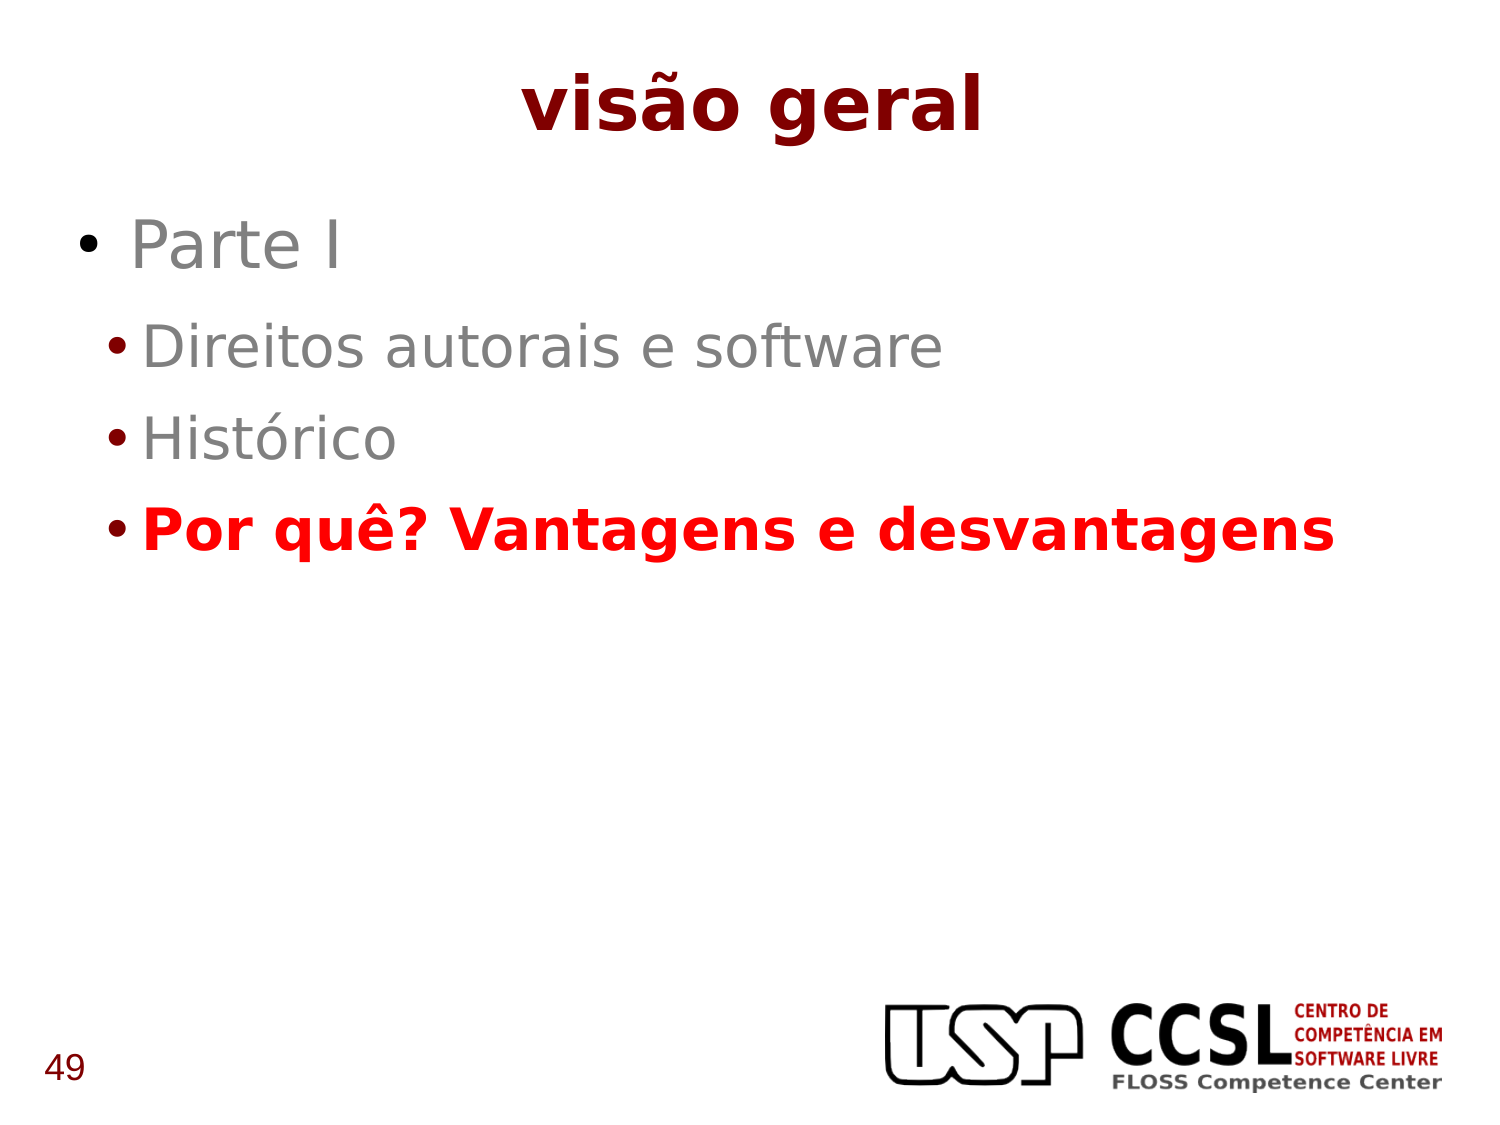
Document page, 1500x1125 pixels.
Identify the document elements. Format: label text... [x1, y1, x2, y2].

title visão geral [59, 29, 1447, 180]
picture [885, 1003, 1442, 1093]
list Parte I Direitos autorais e software Histórico Por quê? Vantagens e desvantagens [59, 206, 1447, 950]
